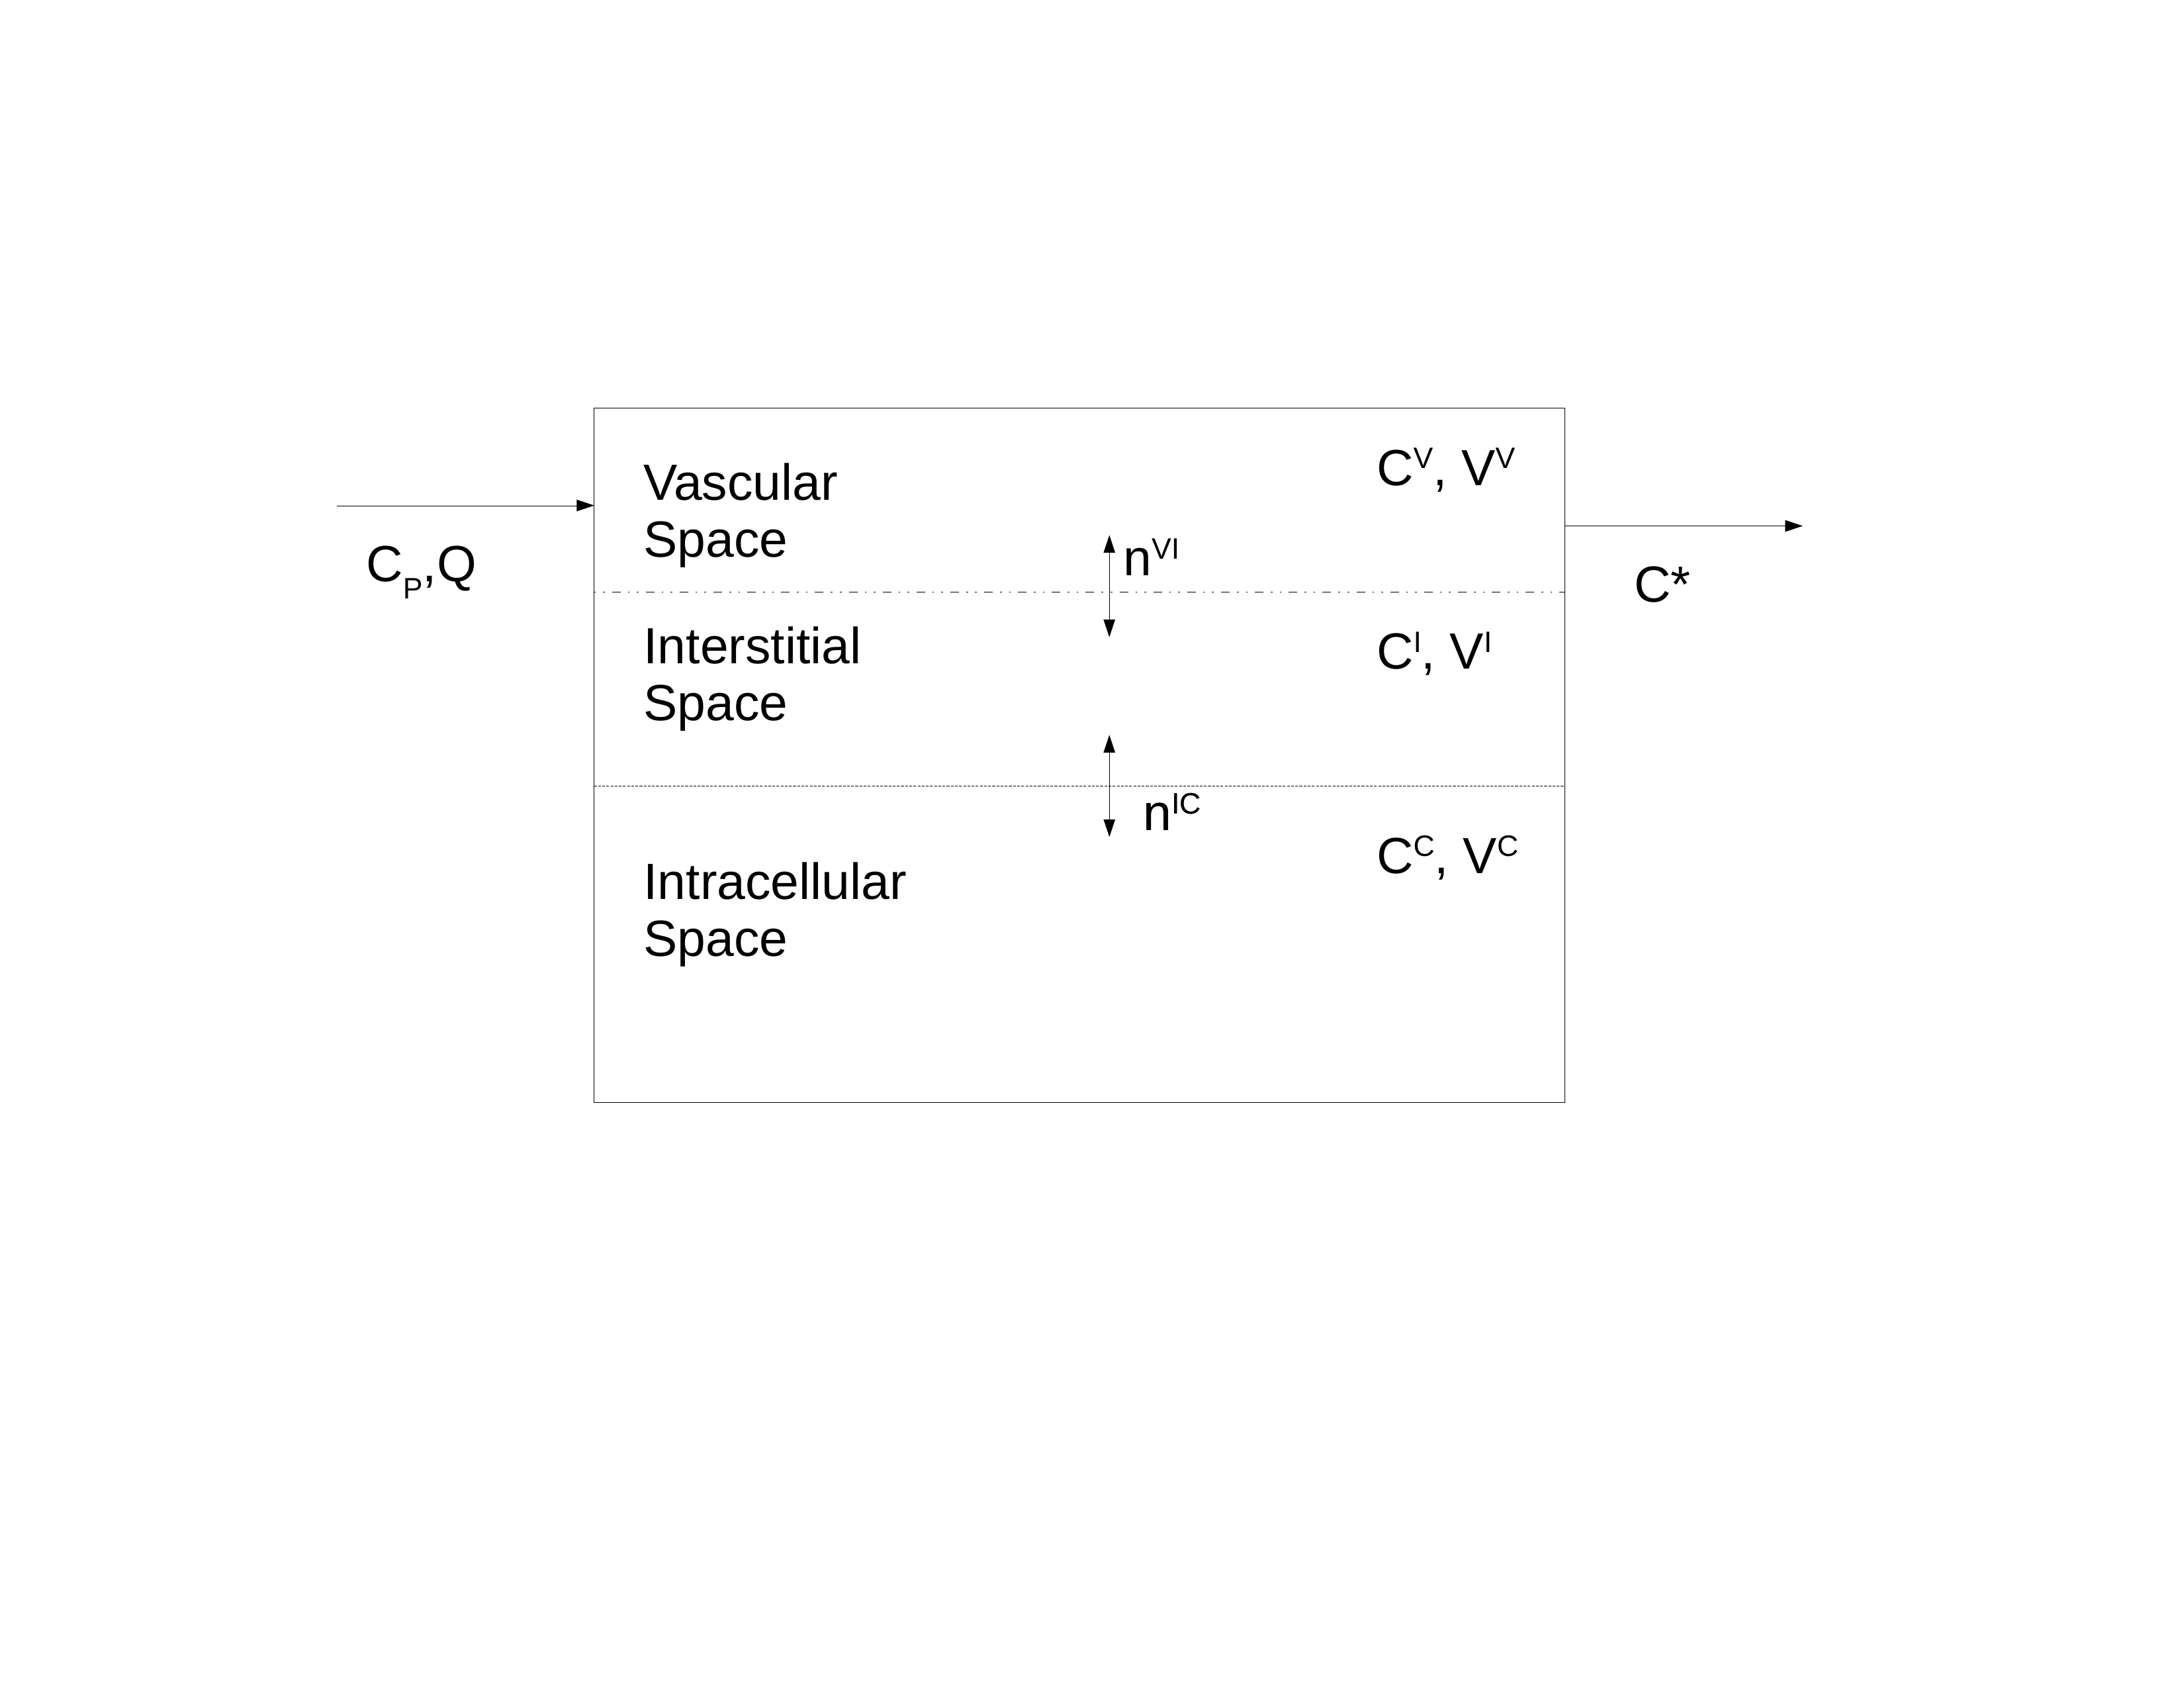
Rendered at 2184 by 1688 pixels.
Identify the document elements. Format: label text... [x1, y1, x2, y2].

text_box Vascular Space [633, 449, 951, 612]
text_box CC, VC [1367, 822, 1545, 998]
text_box nIC [1133, 779, 1233, 955]
text_box Interstitial Space [633, 612, 951, 848]
text_box Intracellular Space [633, 848, 951, 1135]
text_box CV, VV [1367, 434, 1545, 610]
text_box CI, VI [1367, 618, 1545, 738]
text_box nVI [1113, 524, 1213, 645]
text_box C* [1624, 551, 1724, 671]
text_box [594, 408, 1565, 1103]
text_box CP,Q [356, 530, 535, 663]
